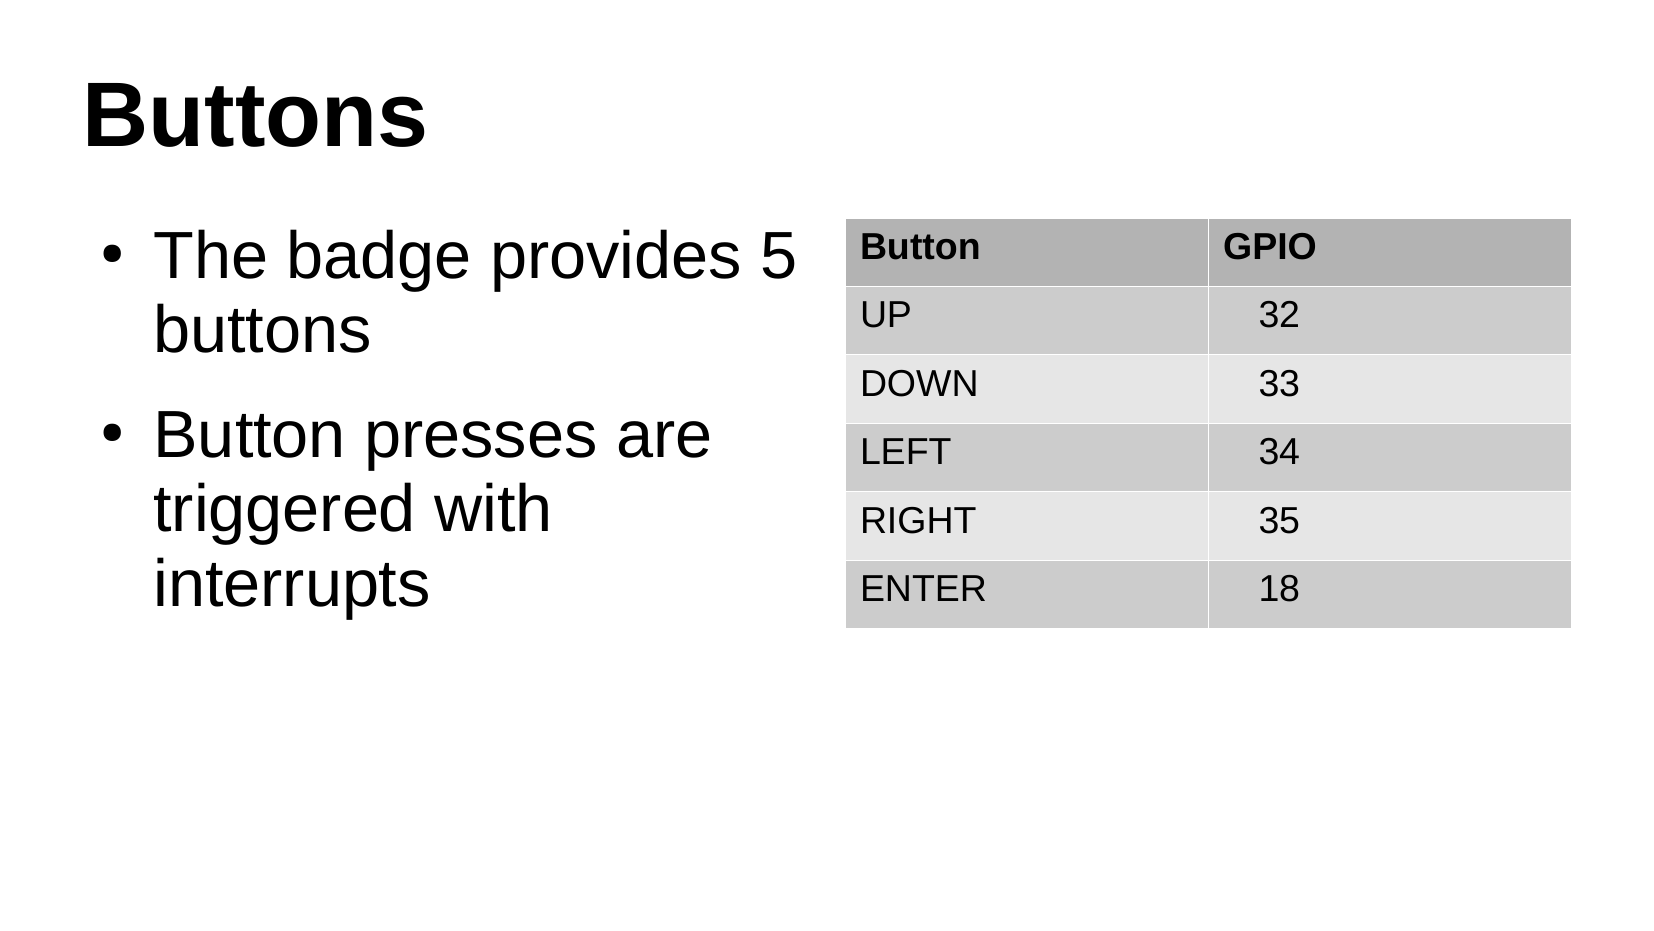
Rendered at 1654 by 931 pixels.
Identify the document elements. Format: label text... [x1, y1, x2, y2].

table_cell LEFT [846, 424, 1208, 491]
table_cell ENTER [846, 561, 1208, 628]
table_cell 35 [1209, 492, 1571, 560]
table_cell 33 [1209, 355, 1571, 423]
table_cell 32 [1209, 287, 1571, 354]
table_cell 18 [1209, 561, 1571, 628]
list The badge provides 5 buttons Button presses are triggered with interrupts [82, 217, 809, 886]
title Buttons [82, 37, 1571, 193]
table_cell UP [846, 287, 1208, 354]
table_cell 34 [1209, 424, 1571, 491]
table_cell DOWN [846, 355, 1208, 423]
table_header GPIO [1209, 219, 1571, 286]
table_header Button [846, 219, 1208, 286]
table_cell RIGHT [846, 492, 1208, 560]
